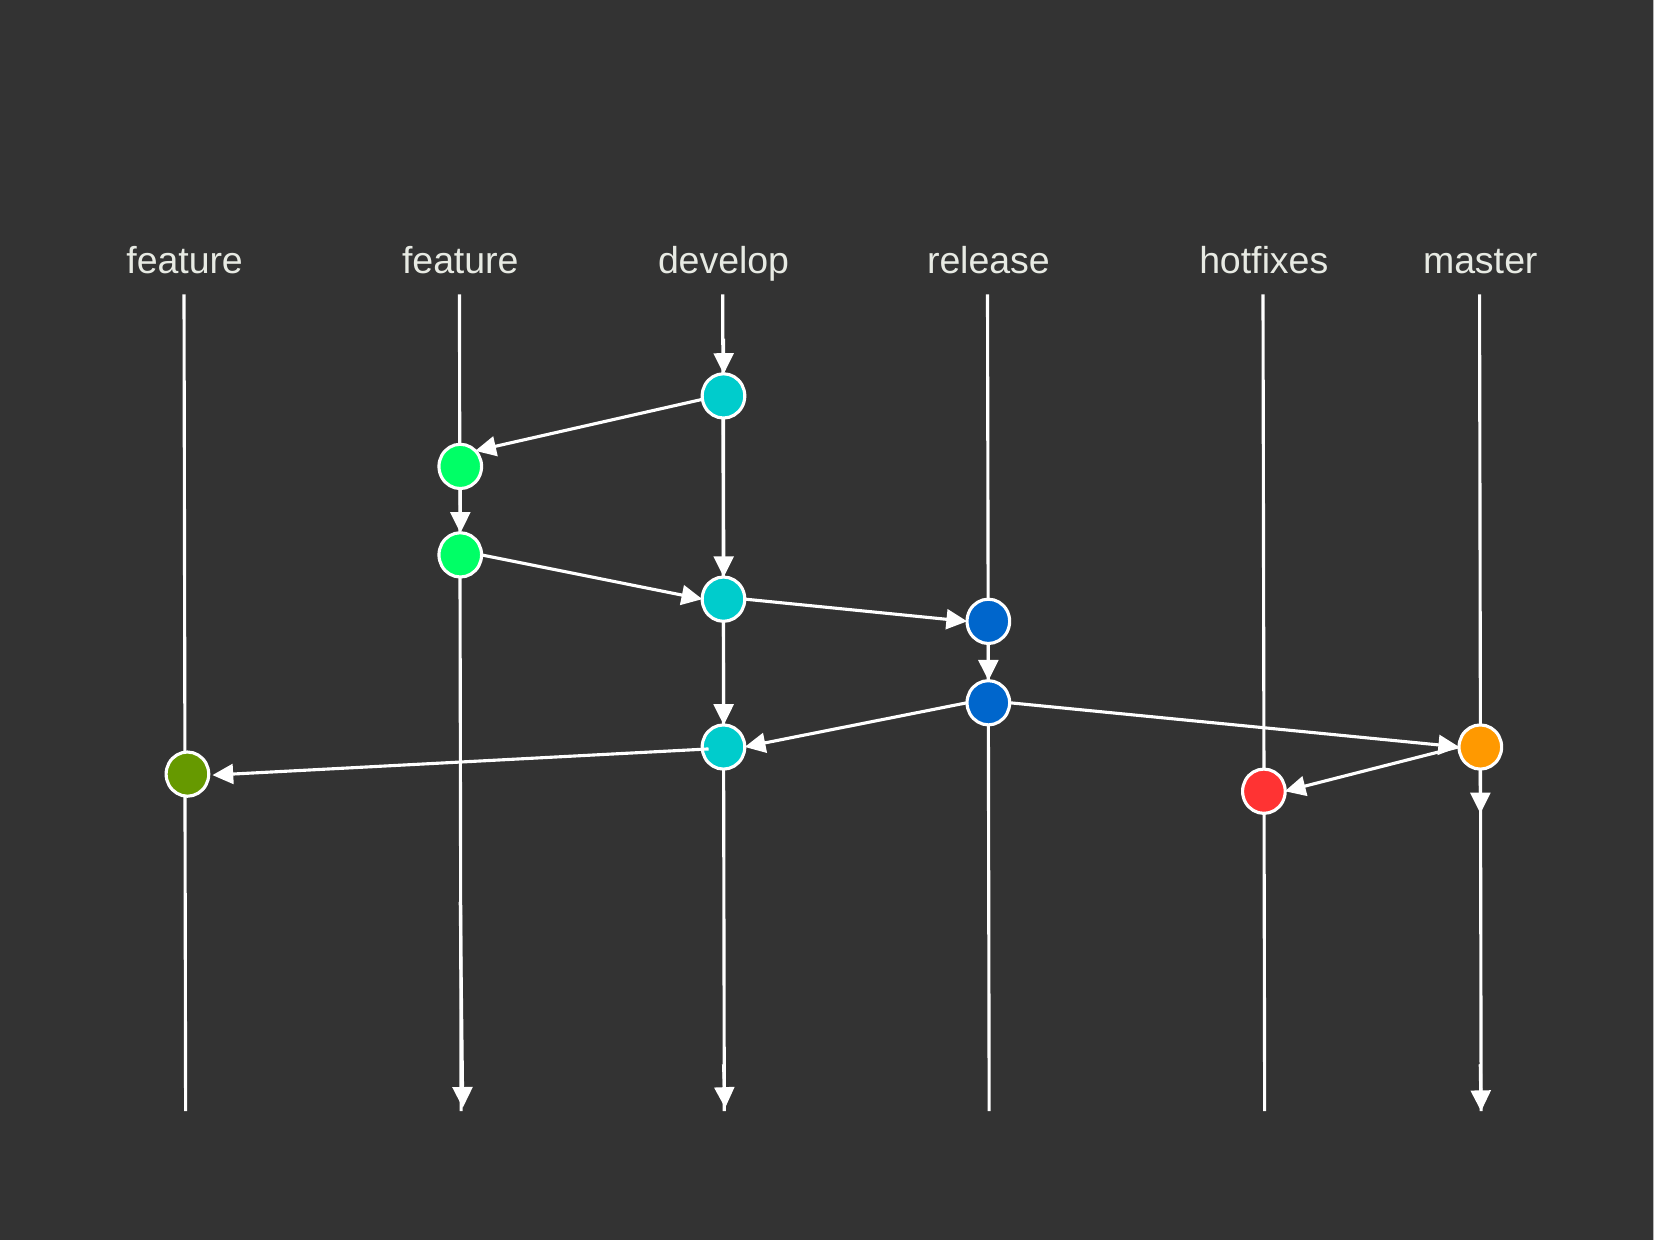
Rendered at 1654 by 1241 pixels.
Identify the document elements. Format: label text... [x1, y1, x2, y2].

text_box feature [76, 220, 293, 295]
text_box develop [615, 220, 832, 295]
text_box [702, 724, 745, 770]
text_box feature [352, 220, 569, 295]
text_box [967, 680, 1010, 725]
text_box [438, 444, 482, 489]
text_box hotfixes [1155, 220, 1372, 295]
text_box [967, 599, 1010, 644]
text_box [1459, 724, 1502, 769]
text_box [702, 373, 745, 418]
text_box [1242, 769, 1286, 814]
text_box [702, 577, 745, 621]
text_box release [880, 220, 1097, 295]
text_box [166, 752, 209, 797]
text_box master [1372, 220, 1589, 295]
text_box [438, 532, 482, 578]
